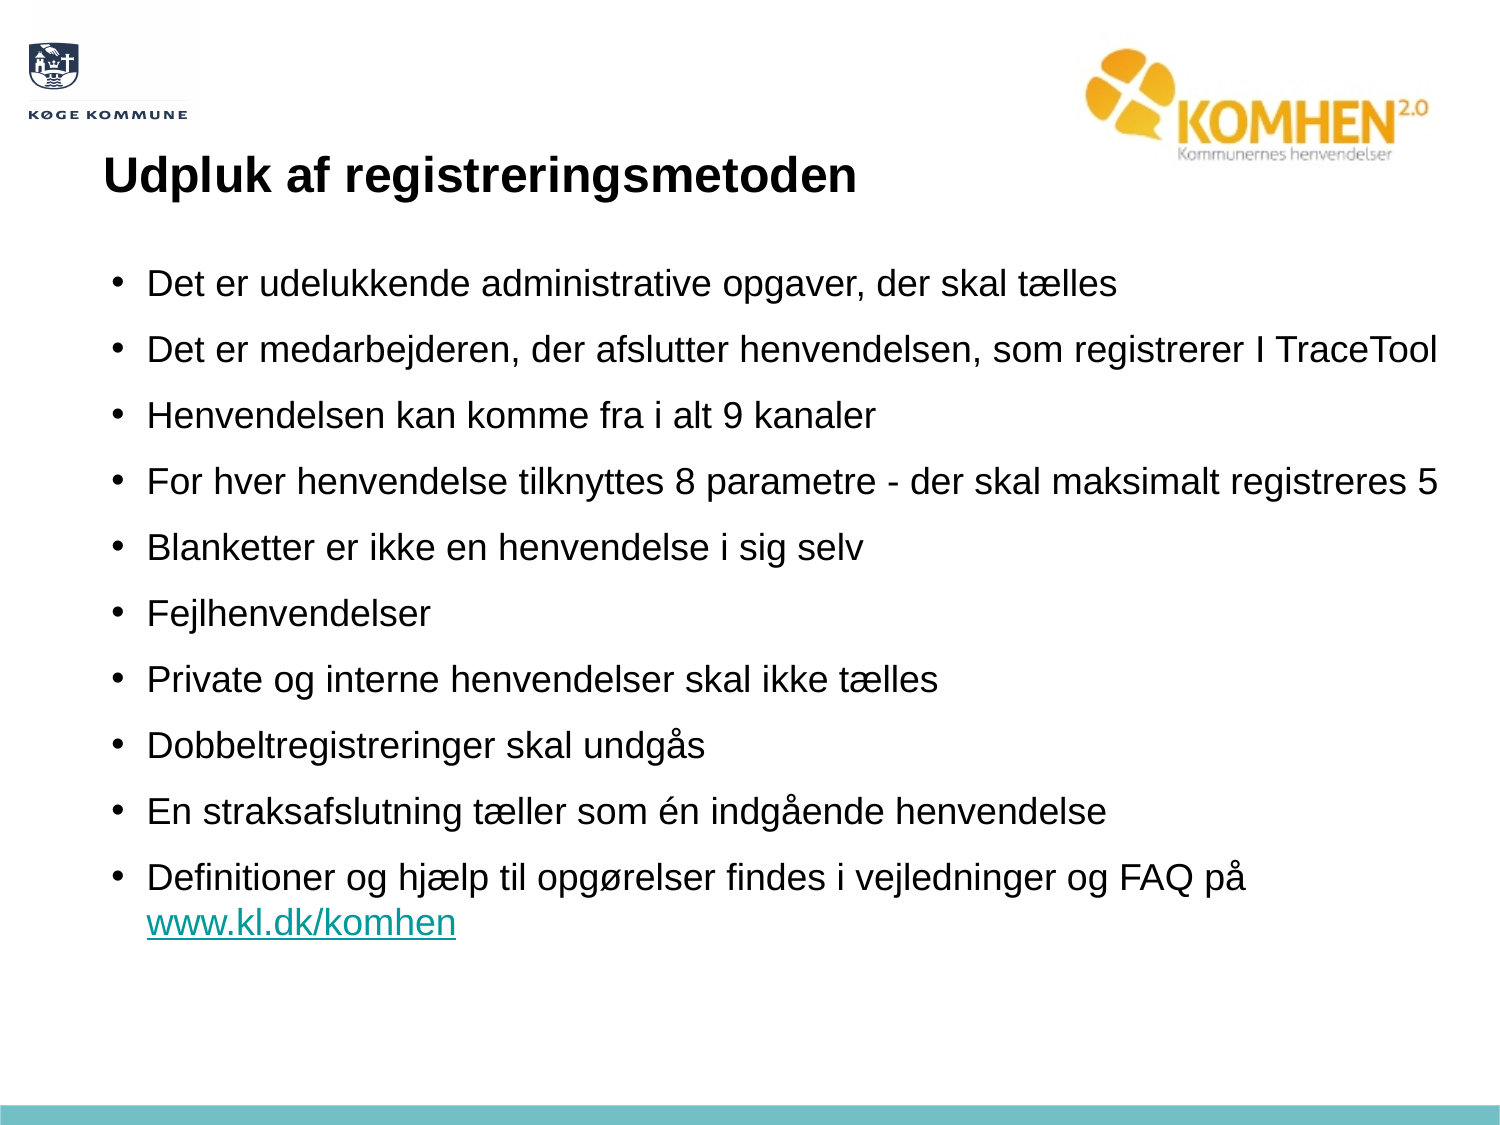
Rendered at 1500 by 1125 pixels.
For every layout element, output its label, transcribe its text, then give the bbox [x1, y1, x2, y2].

text_box Det er udelukkende administrative opgaver, der skal tælles Det er medarbejderen, der afslutter henvendelsen, som registrerer I TraceTool Henvendelsen kan komme fra i alt 9 kanaler For hver henvendelse tilknyttes 8 parametre - der skal maksimalt registreres 5 Blanketter er ikke en henvendelse i sig selv Fejlhenvendelser Private og interne henvendelser skal ikke tælles Dobbeltregistreringer skal undgås En straksafslutning tæller som én indgående henvendelse Definitioner og hjælp til opgørelser findes i vejledninger og FAQ på www.kl.dk/komhen [96, 251, 1455, 931]
picture [1069, 30, 1440, 186]
text_box [0, 1105, 1500, 1125]
picture [29, 0, 202, 130]
text_box Udpluk af registreringsmetoden [88, 101, 1423, 244]
